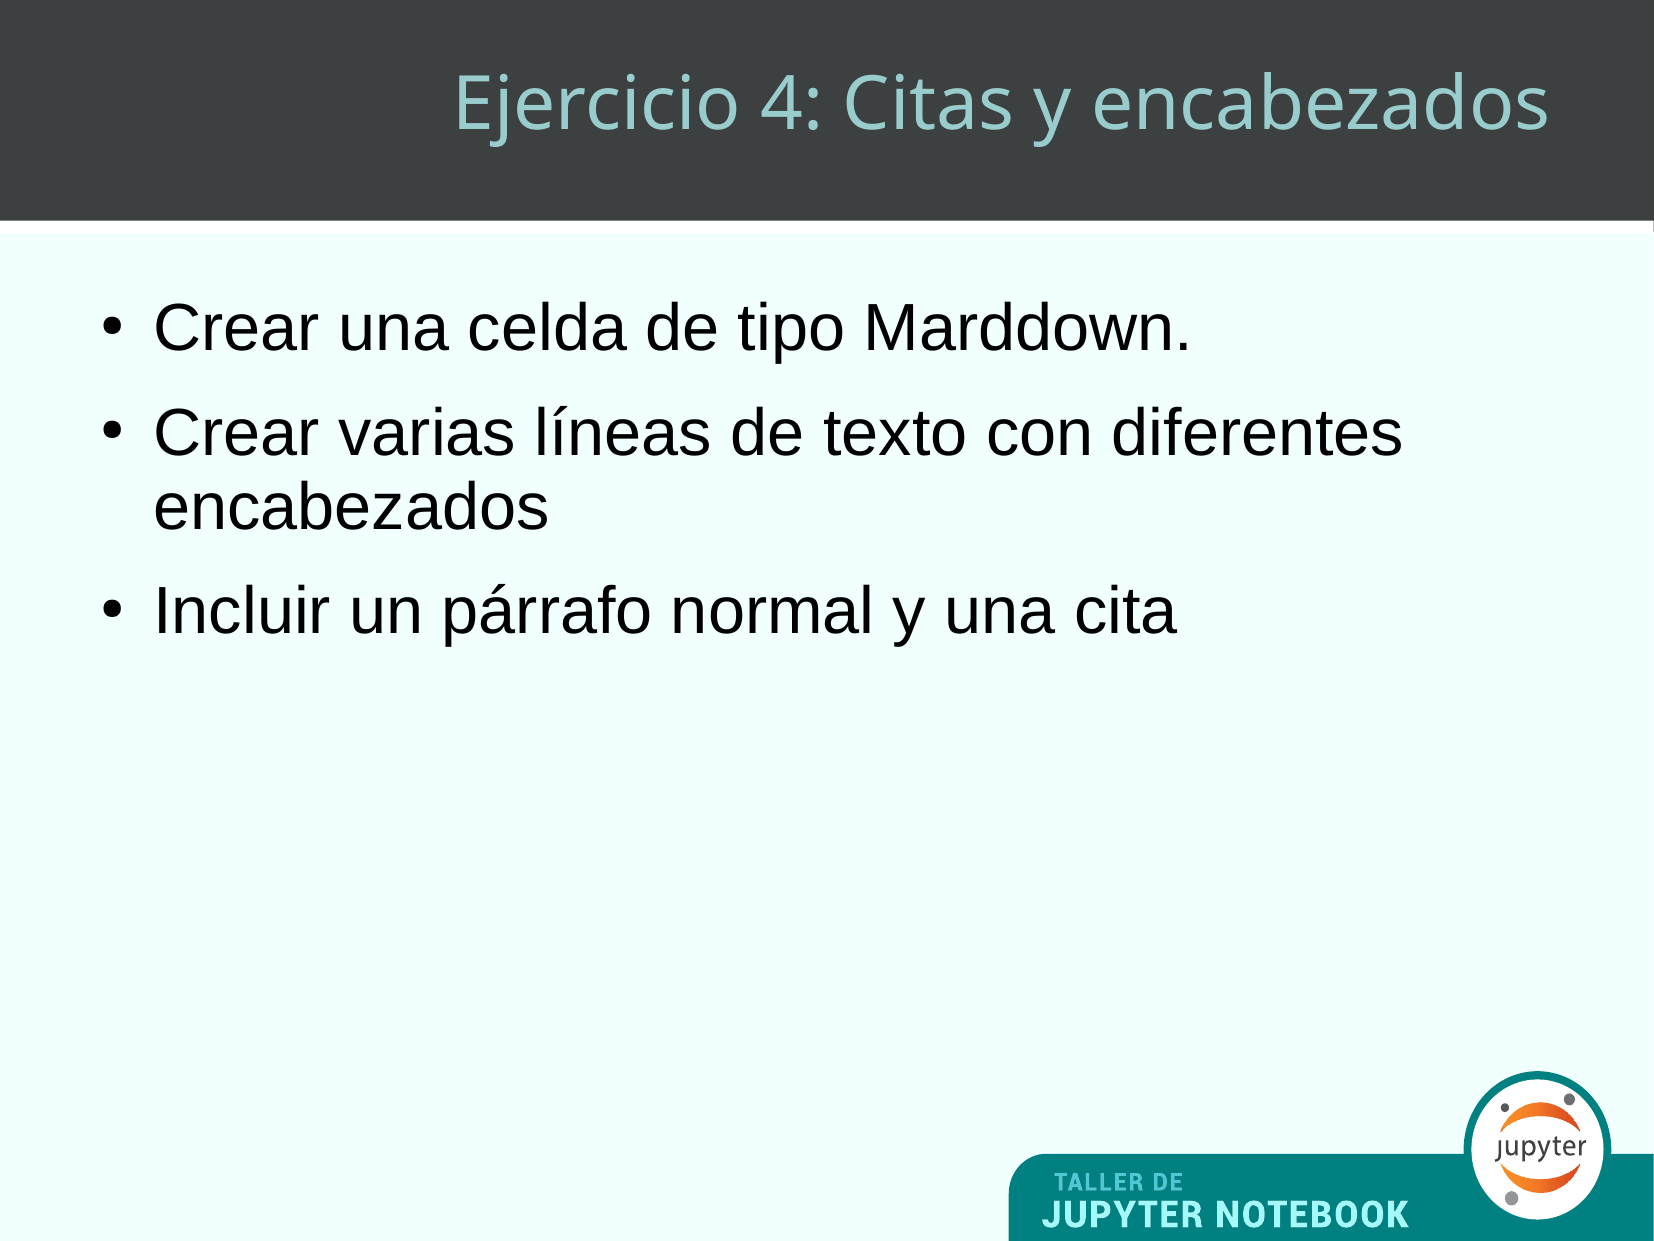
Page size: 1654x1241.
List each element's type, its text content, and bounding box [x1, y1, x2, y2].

list Crear una celda de tipo Marddown. Crear varias líneas de texto con diferentes encabezados Incluir un párrafo normal y una cita [82, 290, 1571, 1010]
title Ejercicio 4: Citas y encabezados [82, 49, 1571, 257]
